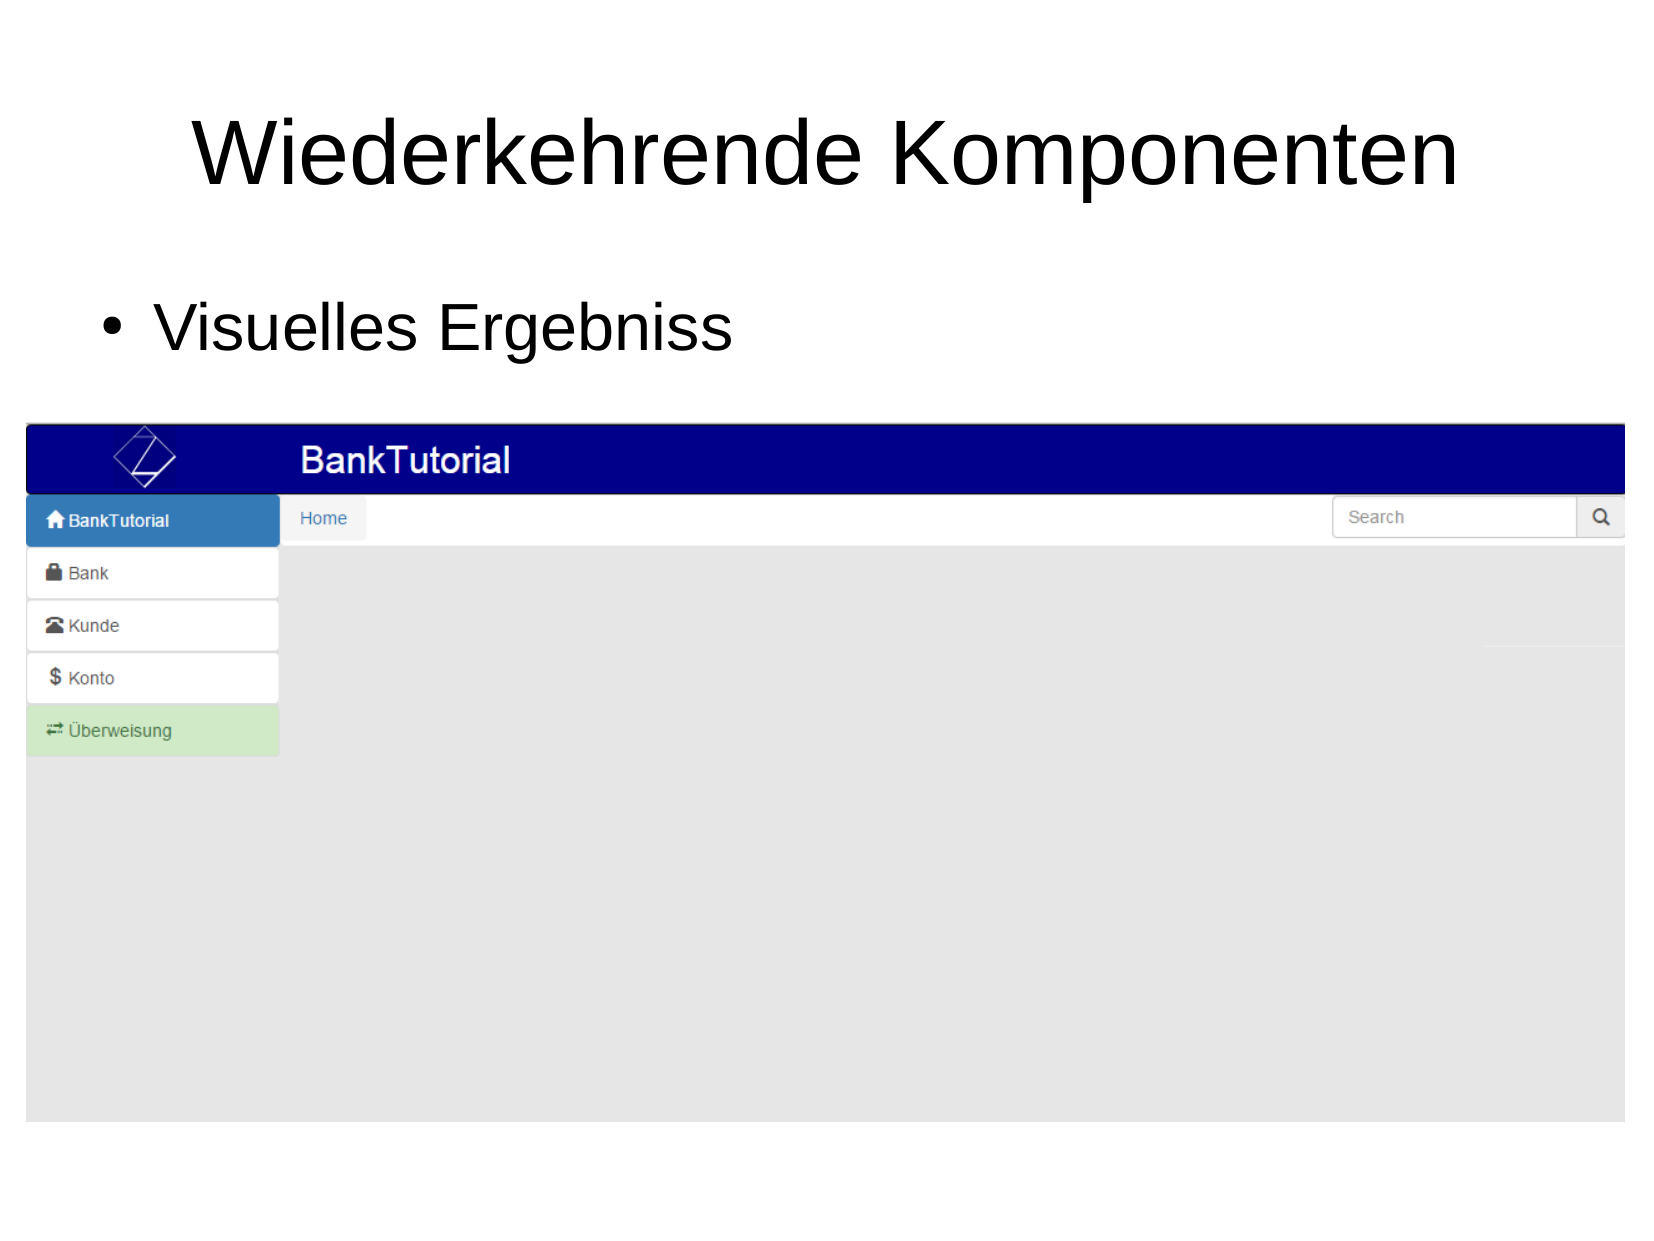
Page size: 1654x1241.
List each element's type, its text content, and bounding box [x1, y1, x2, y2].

list Visuelles Ergebniss [82, 290, 1571, 422]
title Wiederkehrende Komponenten [82, 49, 1571, 257]
picture [26, 422, 1625, 1123]
